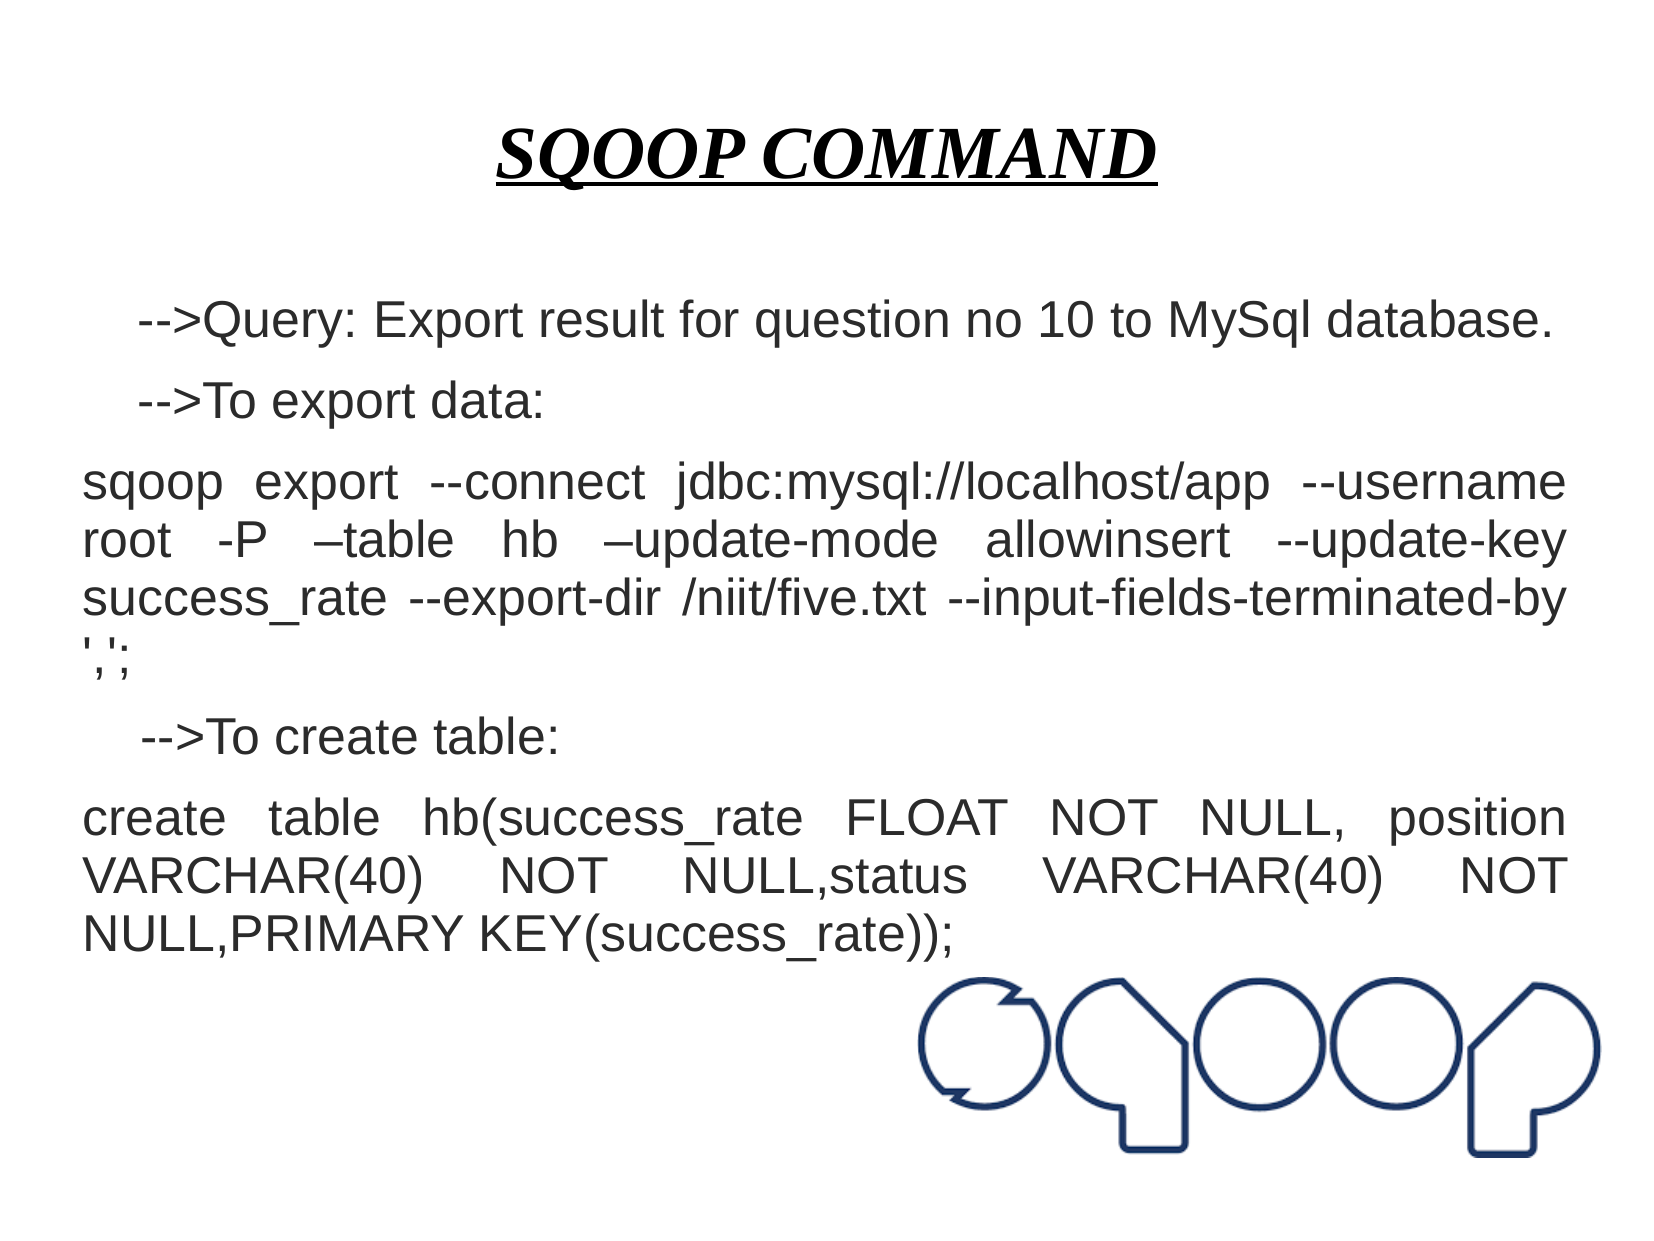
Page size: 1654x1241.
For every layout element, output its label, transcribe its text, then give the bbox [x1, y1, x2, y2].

list -->Query: Export result for question no 10 to MySql database. -->To export data: sqoop export --connect jdbc:mysql://localhost/app --username root -P –table hb –update-mode allowinsert --update-key success_rate --export-dir /niit/five.txt --input-fields-terminated-by ','; -->To create table: create table hb(success_rate FLOAT NOT NULL, position VARCHAR(40) NOT NULL,status VARCHAR(40) NOT NULL,PRIMARY KEY(success_rate)); [82, 290, 1571, 1010]
picture [917, 977, 1602, 1158]
title SQOOP COMMAND [82, 49, 1571, 257]
